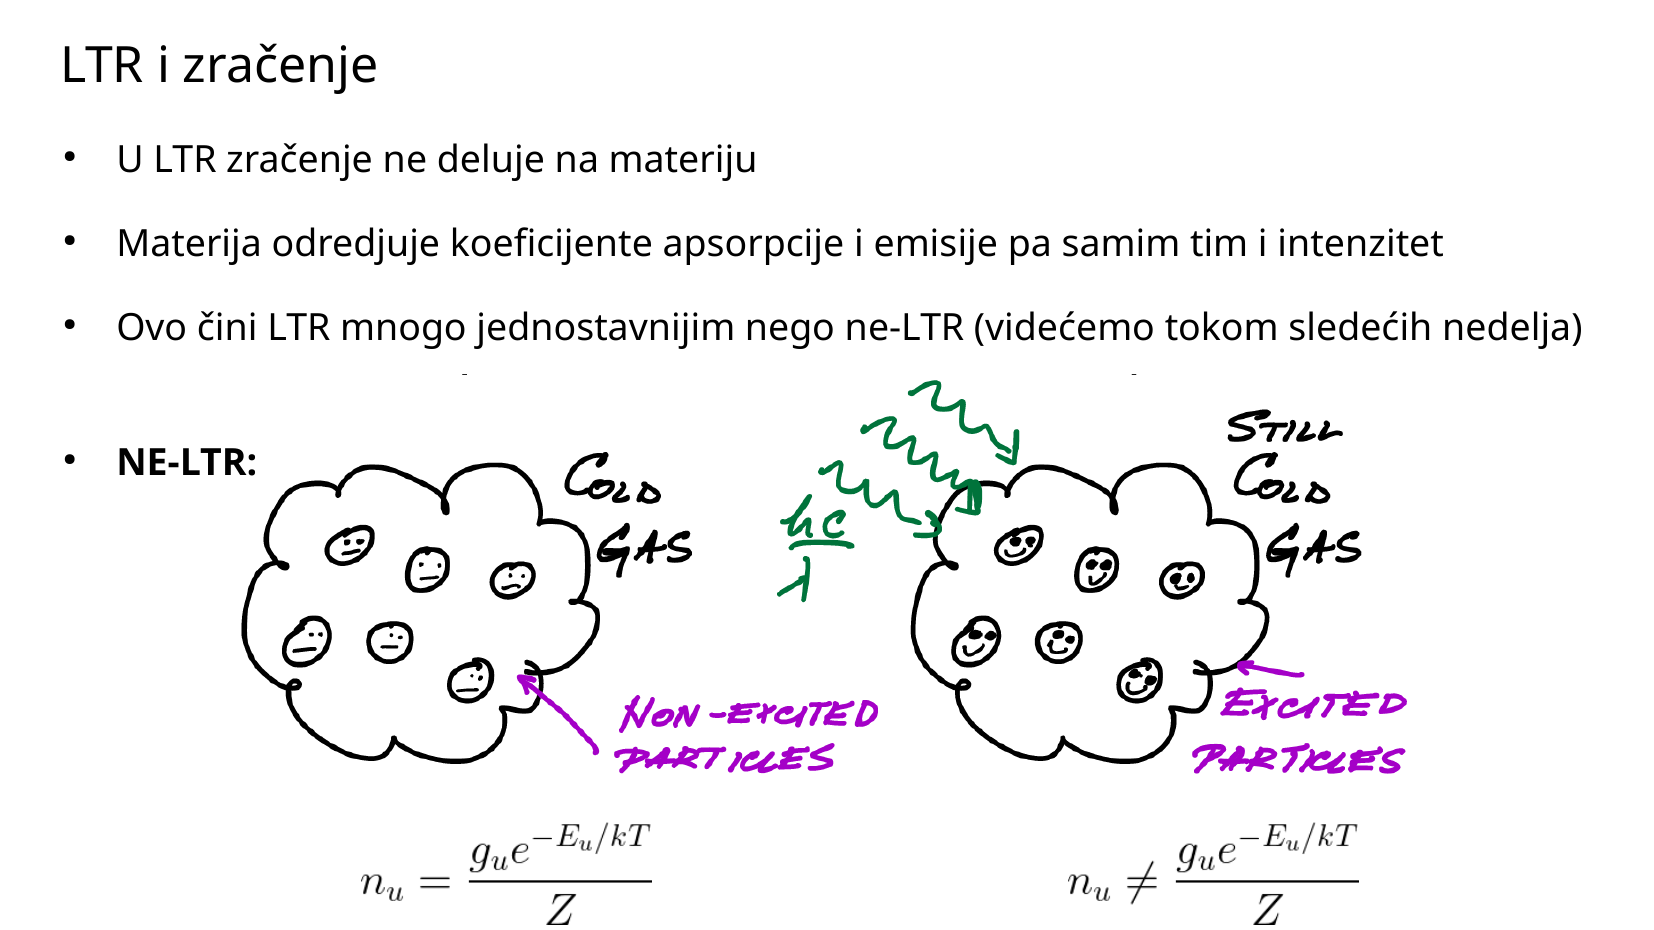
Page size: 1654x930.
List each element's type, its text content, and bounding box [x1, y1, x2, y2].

title LTR i zračenje [59, 13, 1648, 113]
picture [1068, 862, 1359, 925]
picture [361, 862, 652, 925]
list U LTR zračenje ne deluje na materiju Materija odredjuje koeficijente apsorpcije i emisije pa samim tim i intenzitet Ovo čini LTR mnogo jednostavnijim nego ne-LTR (videćemo tokom sledećih nedelja) NE-LTR: [45, 132, 1635, 862]
